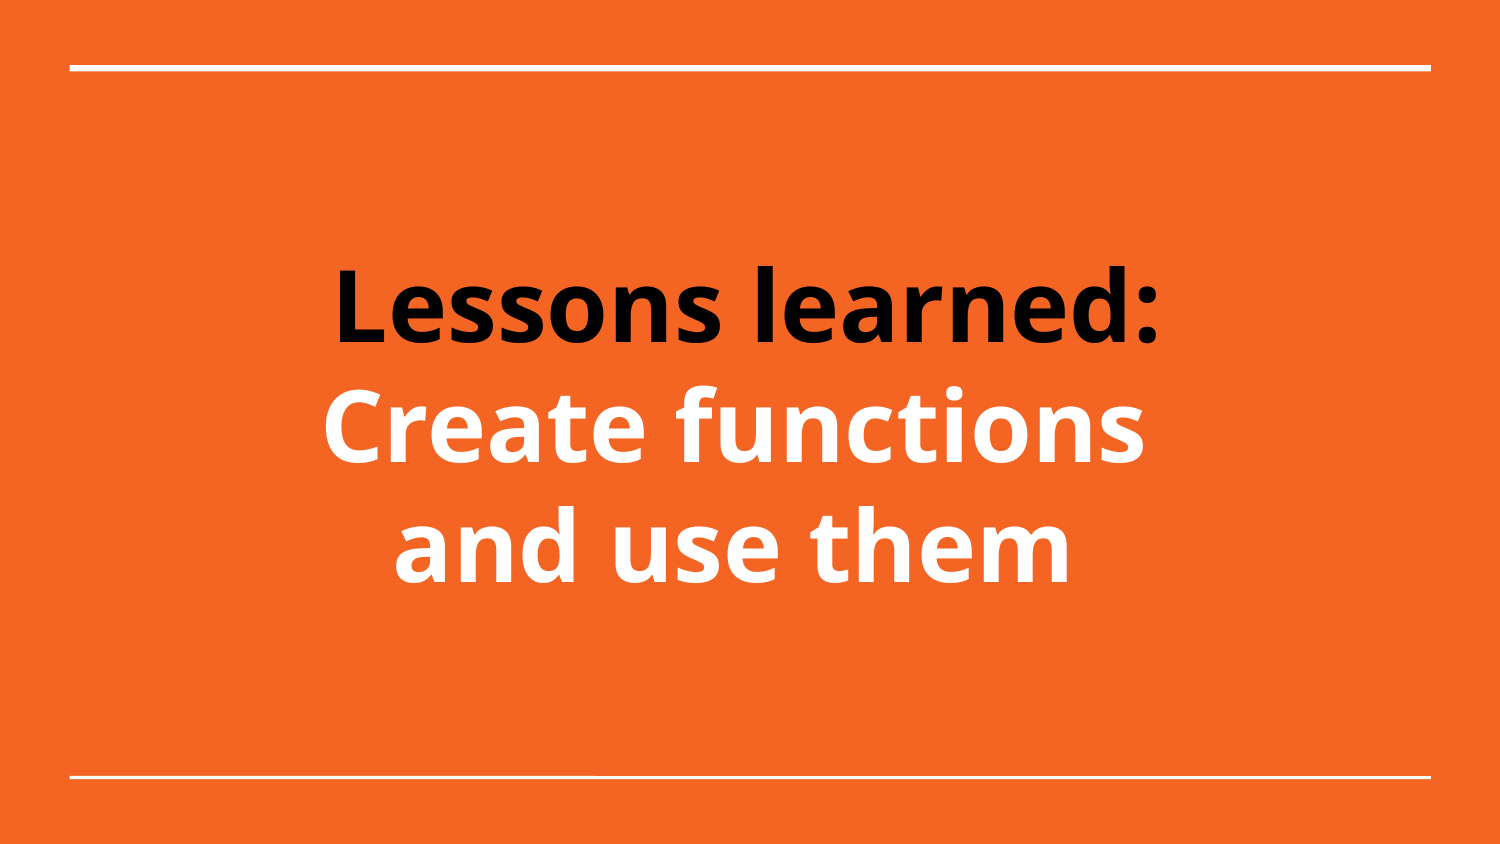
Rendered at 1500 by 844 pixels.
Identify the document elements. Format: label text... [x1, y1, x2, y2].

title Lessons learned: Create functions and use them [66, 296, 1428, 550]
